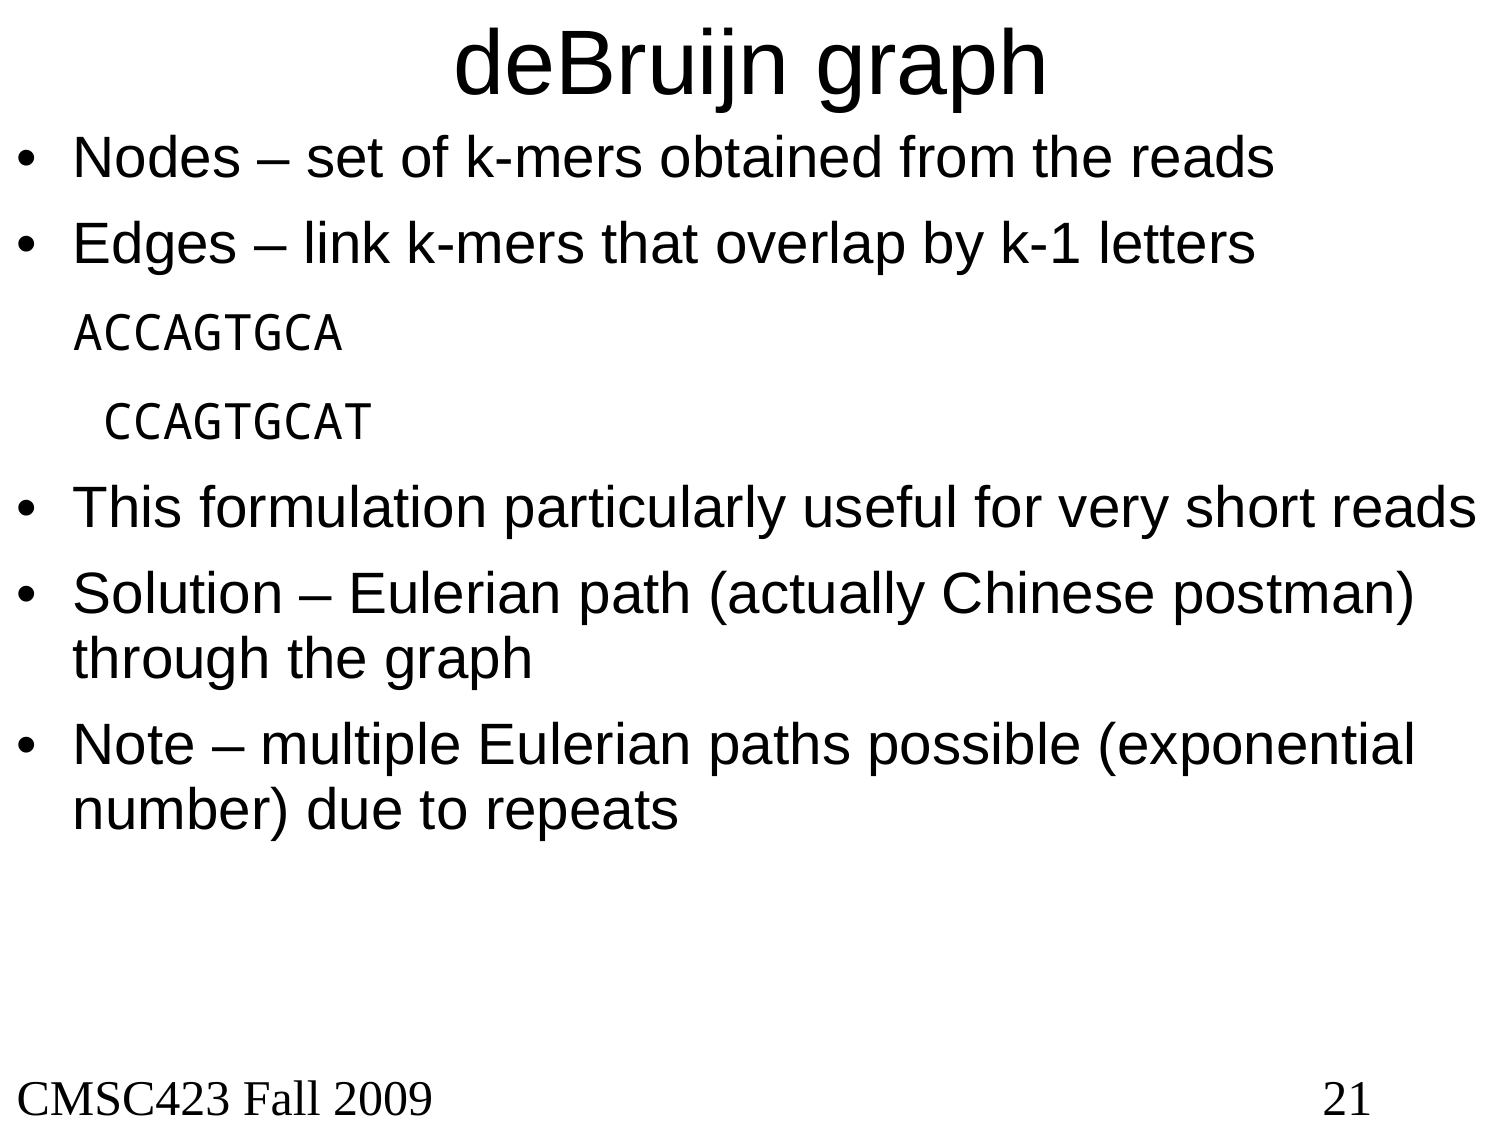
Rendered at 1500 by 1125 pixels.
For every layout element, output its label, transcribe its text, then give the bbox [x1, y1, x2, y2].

list Nodes – set of k-mers obtained from the reads Edges – link k-mers that overlap by k-1 letters ACCAGTGCA CCAGTGCAT This formulation particularly useful for very short reads Solution – Eulerian path (actually Chinese postman) through the graph Note – multiple Eulerian paths possible (exponential number) due to repeats [16, 124, 1485, 1072]
title deBruijn graph [19, 9, 1485, 116]
